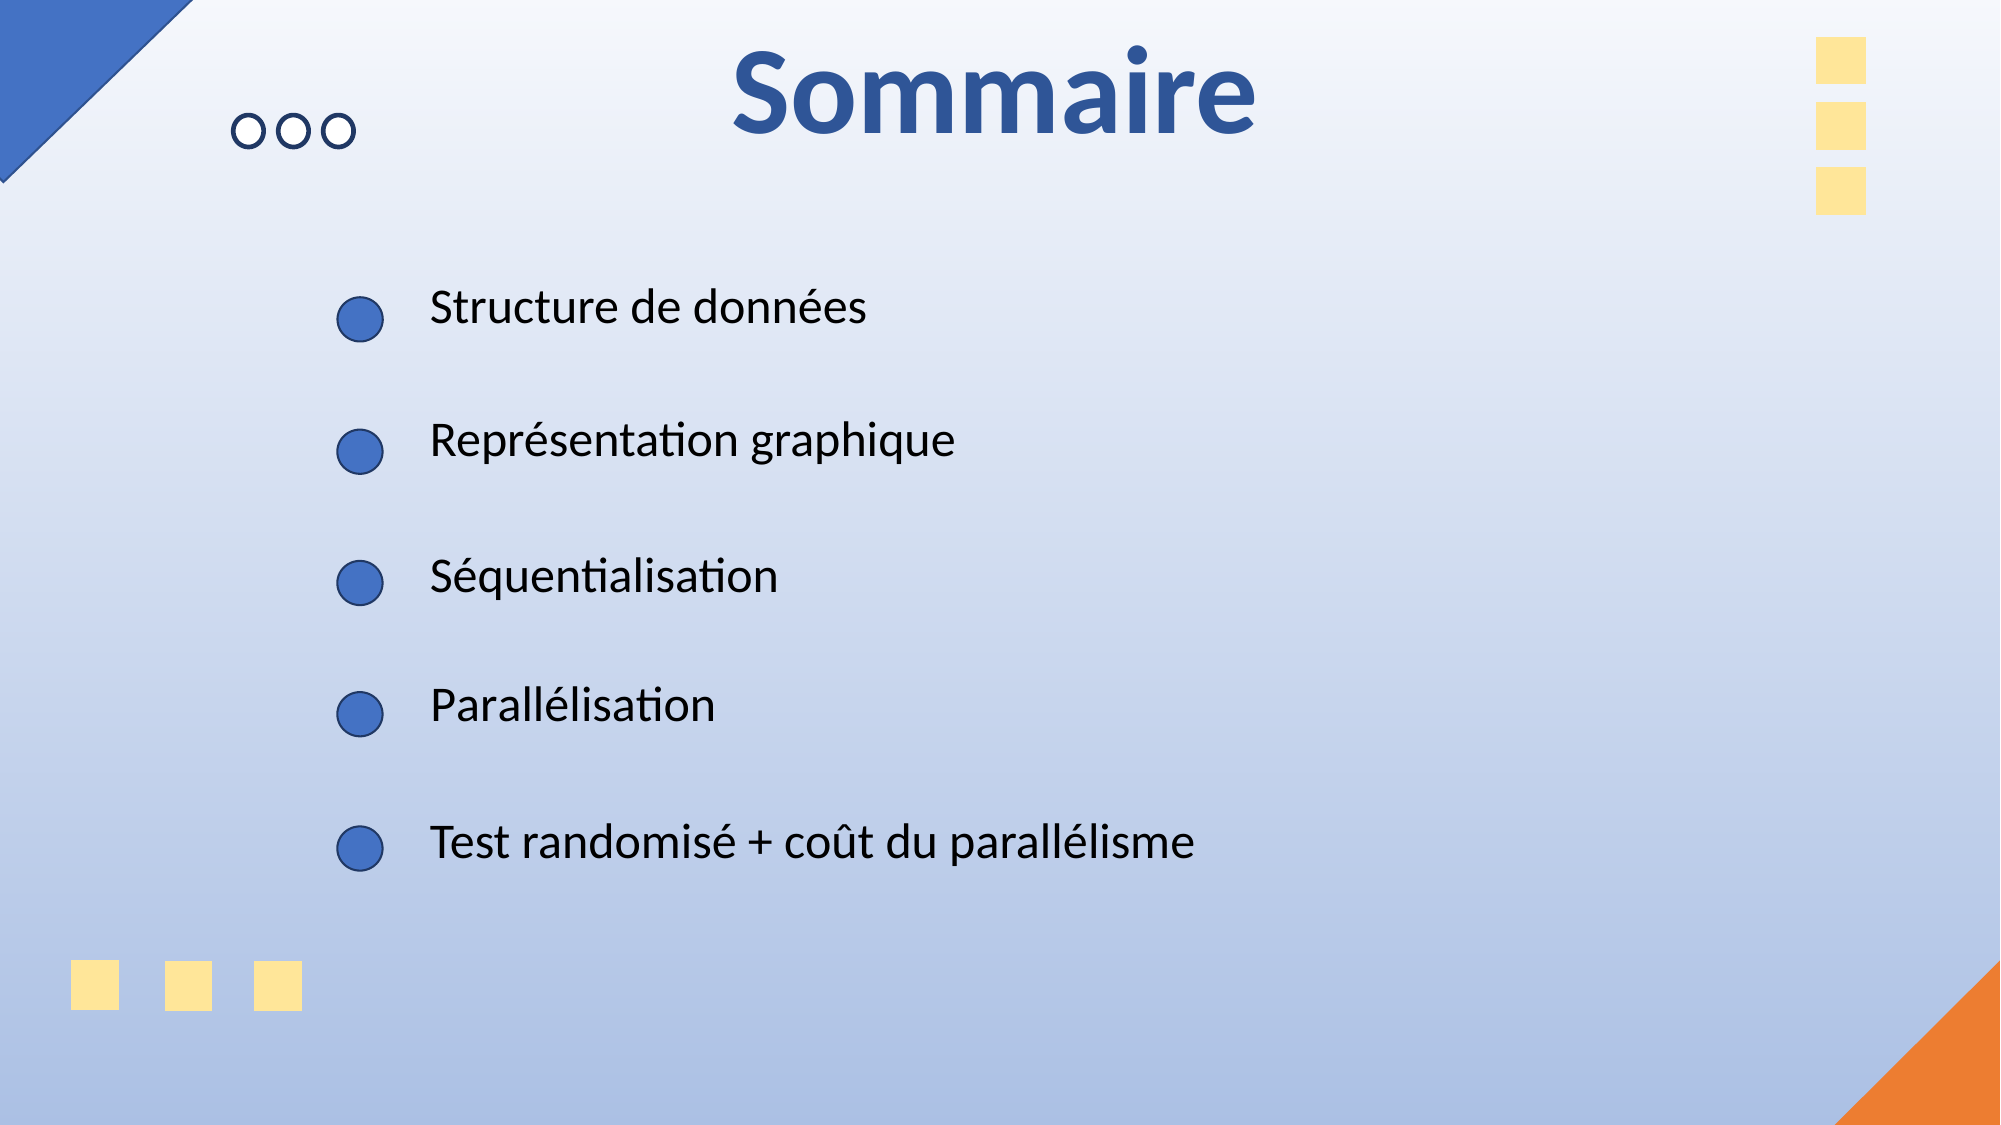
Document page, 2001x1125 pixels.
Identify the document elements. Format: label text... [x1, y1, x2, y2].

text_box [278, 115, 309, 147]
text_box [1817, 168, 1865, 214]
text_box [72, 961, 118, 1009]
text_box [337, 692, 383, 737]
text_box Test randomisé + coût du parallélisme [414, 813, 1679, 889]
text_box [233, 115, 264, 147]
text_box Séquentialisation [414, 547, 1679, 623]
text_box [337, 429, 383, 474]
text_box [337, 826, 383, 871]
text_box [1817, 38, 1865, 83]
text_box [255, 962, 301, 1010]
text_box [1836, 961, 2000, 1125]
text_box [337, 297, 383, 342]
text_box Parallélisation [415, 676, 1680, 753]
text_box [337, 560, 383, 606]
text_box [1817, 103, 1865, 149]
text_box [166, 962, 211, 1010]
text_box [323, 115, 354, 147]
title Sommaire [505, 14, 1486, 169]
text_box Représentation graphique [414, 411, 1679, 488]
text_box Structure de données [414, 278, 1679, 355]
text_box [0, 0, 192, 183]
